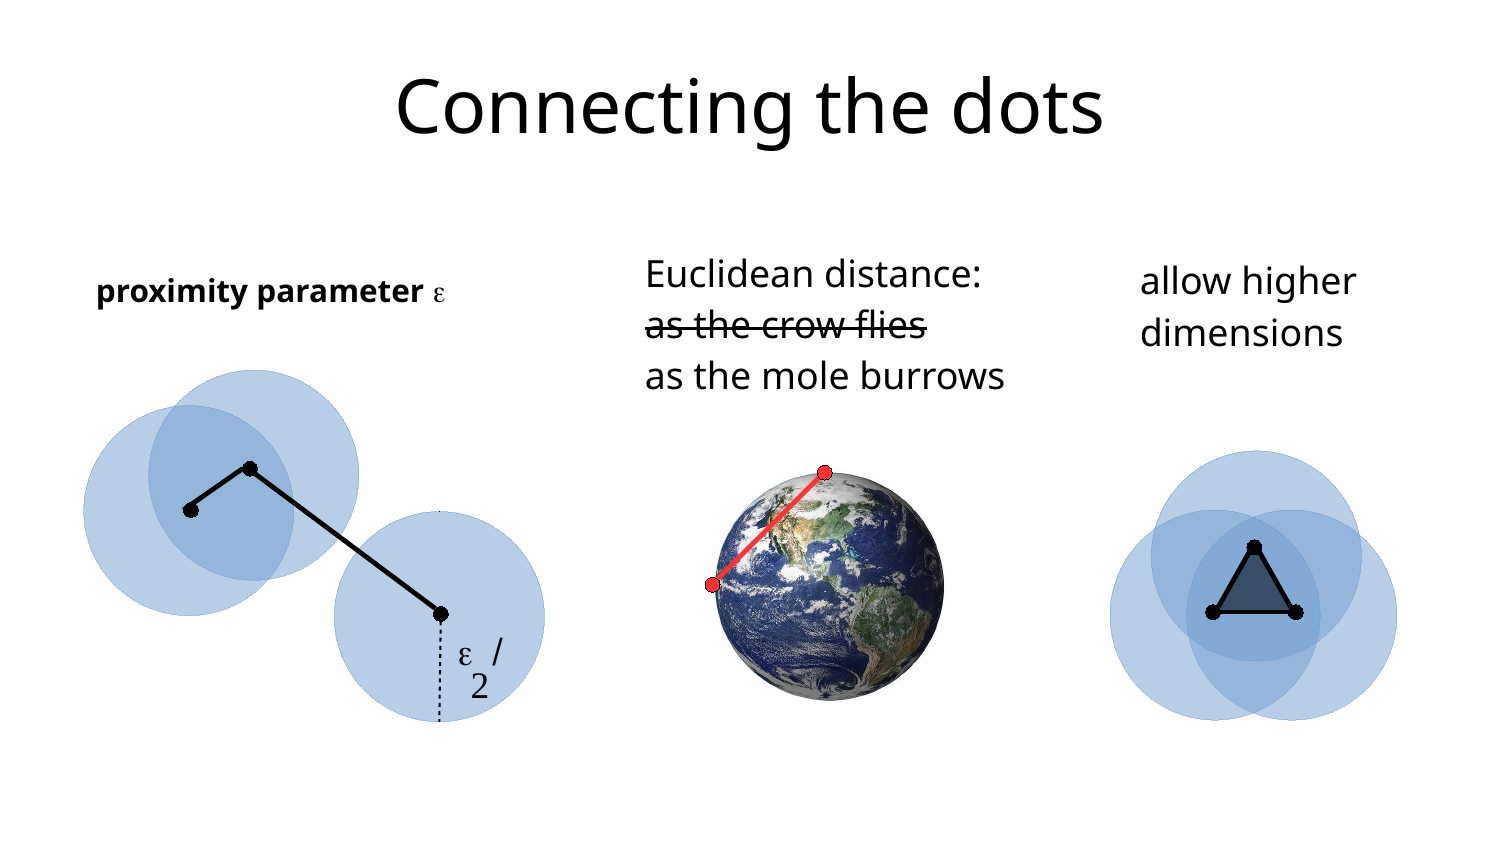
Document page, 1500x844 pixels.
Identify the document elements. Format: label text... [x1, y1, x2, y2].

picture [709, 467, 949, 706]
text_box [1110, 450, 1397, 721]
text_box allow higher dimensions [1125, 247, 1456, 348]
text_box [334, 511, 545, 722]
list proximity parameter e [28, 268, 526, 331]
text_box Euclidean distance: as the crow flies as the mole burrows [630, 240, 1036, 382]
text_box e / 2 [432, 631, 528, 696]
title Connecting the dots [75, 33, 1425, 175]
text_box [705, 577, 721, 593]
picture [709, 467, 818, 577]
text_box [83, 370, 359, 616]
text_box [817, 465, 833, 481]
